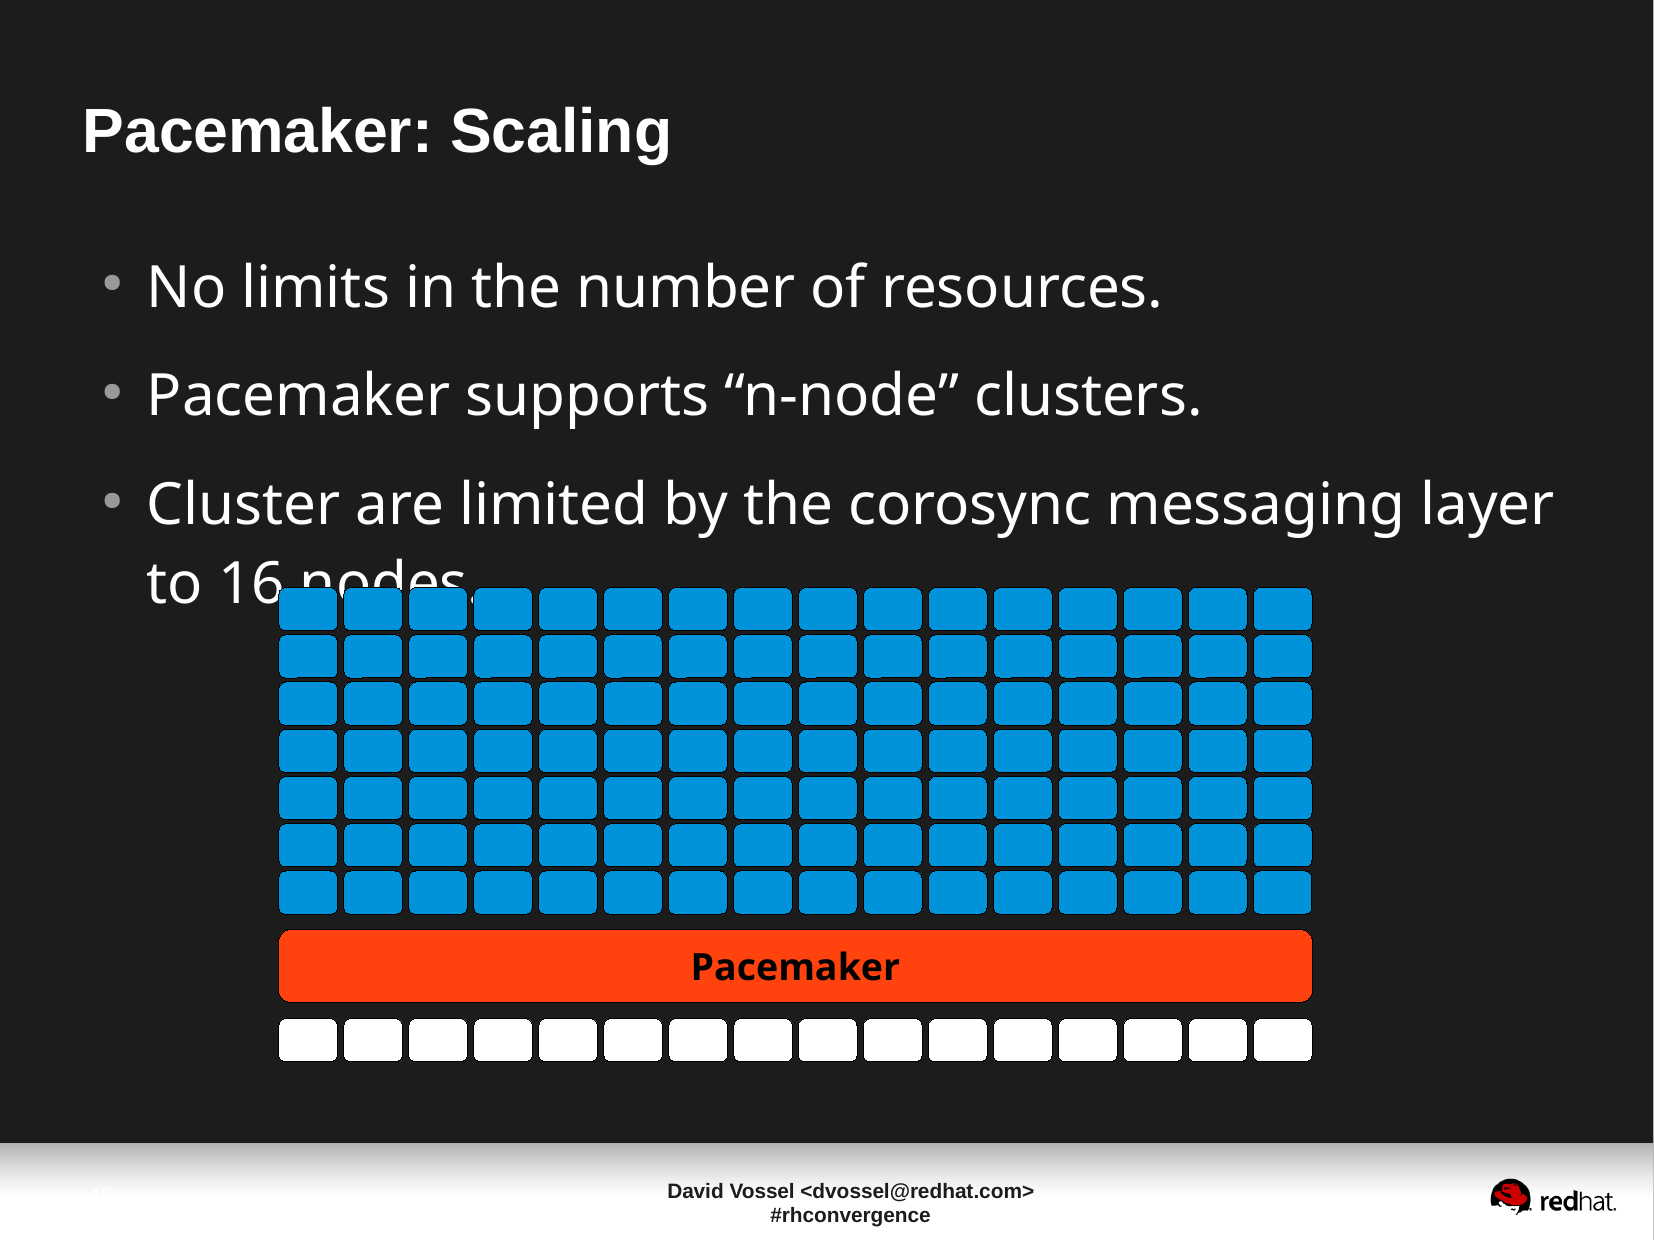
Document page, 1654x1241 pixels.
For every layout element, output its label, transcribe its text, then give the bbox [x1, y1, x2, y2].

text_box [538, 823, 598, 867]
text_box [798, 729, 858, 773]
text_box [668, 823, 728, 867]
text_box [1188, 1018, 1248, 1062]
text_box [538, 776, 598, 820]
text_box [1253, 681, 1313, 726]
text_box [473, 1018, 533, 1062]
text_box [473, 823, 533, 867]
text_box [538, 634, 598, 679]
text_box [863, 681, 923, 726]
text_box [603, 729, 663, 773]
text_box [603, 870, 663, 915]
text_box [1188, 870, 1248, 915]
text_box [473, 870, 533, 915]
text_box [343, 634, 403, 679]
text_box [993, 587, 1053, 631]
text_box [863, 776, 923, 820]
text_box [733, 776, 793, 820]
text_box [1188, 587, 1248, 631]
text_box [603, 634, 663, 679]
text_box [863, 729, 923, 773]
text_box [733, 587, 793, 631]
text_box [538, 729, 598, 773]
text_box [603, 681, 663, 726]
text_box [343, 587, 403, 631]
text_box [473, 776, 533, 820]
text_box [993, 776, 1053, 820]
text_box [473, 634, 533, 679]
text_box [798, 823, 858, 867]
text_box [733, 1018, 793, 1062]
text_box [1058, 634, 1118, 679]
text_box [1123, 634, 1183, 679]
text_box [863, 634, 923, 679]
text_box [668, 587, 728, 631]
text_box [538, 1018, 598, 1062]
text_box [473, 587, 533, 631]
text_box [798, 776, 858, 820]
text_box [668, 776, 728, 820]
text_box [603, 1018, 663, 1062]
text_box [1123, 681, 1183, 726]
text_box [733, 681, 793, 726]
text_box [473, 729, 533, 773]
text_box [1058, 776, 1118, 820]
text_box [278, 776, 338, 820]
text_box [668, 729, 728, 773]
picture [0, 1143, 1654, 1241]
text_box [278, 587, 338, 631]
text_box [1123, 823, 1183, 867]
text_box [278, 870, 338, 915]
text_box [1058, 681, 1118, 726]
text_box [1123, 776, 1183, 820]
text_box [1253, 776, 1313, 820]
text_box [928, 729, 988, 773]
text_box [408, 823, 468, 867]
text_box [993, 1018, 1053, 1062]
list No limits in the number of resources. Pacemaker supports “n-node” clusters. Cluster are limited by the corosync messaging layer to 16 nodes. [86, 244, 1576, 635]
text_box [473, 681, 533, 726]
text_box [278, 681, 338, 726]
text_box [1253, 587, 1313, 631]
text_box [343, 681, 403, 726]
text_box [343, 776, 403, 820]
text_box Pacemaker [278, 929, 1313, 1003]
title Pacemaker: Scaling [82, 37, 1571, 226]
text_box [1188, 681, 1248, 726]
text_box [1058, 823, 1118, 867]
text_box [1188, 823, 1248, 867]
text_box [863, 870, 923, 915]
text_box [408, 681, 468, 726]
text_box [408, 776, 468, 820]
text_box [1058, 587, 1118, 631]
text_box [733, 634, 793, 679]
text_box [538, 681, 598, 726]
text_box [408, 587, 468, 631]
text_box [993, 634, 1053, 679]
text_box [668, 681, 728, 726]
text_box [798, 681, 858, 726]
text_box [668, 634, 728, 679]
text_box [798, 1018, 858, 1062]
text_box [668, 1018, 728, 1062]
text_box [798, 587, 858, 631]
text_box [1253, 870, 1312, 915]
text_box [408, 634, 468, 679]
text_box [993, 823, 1053, 867]
text_box [993, 681, 1053, 726]
text_box [343, 870, 403, 915]
text_box [733, 870, 793, 915]
text_box [863, 1018, 923, 1062]
text_box [1253, 729, 1313, 773]
text_box [993, 870, 1053, 915]
text_box [928, 776, 988, 820]
text_box [798, 634, 858, 679]
text_box [1123, 587, 1183, 631]
text_box [928, 1018, 988, 1062]
text_box [603, 587, 663, 631]
text_box [343, 823, 403, 867]
text_box [538, 870, 598, 915]
text_box [928, 870, 988, 915]
text_box [1188, 776, 1248, 820]
text_box [733, 729, 793, 773]
text_box [928, 681, 988, 726]
text_box [863, 587, 923, 631]
text_box [928, 823, 988, 867]
text_box [278, 634, 338, 679]
text_box [1253, 823, 1313, 867]
text_box [1188, 634, 1248, 679]
text_box [1123, 1018, 1183, 1062]
text_box [928, 634, 988, 679]
text_box [993, 729, 1053, 773]
text_box [863, 823, 923, 867]
text_box [343, 1018, 403, 1062]
text_box [538, 587, 598, 631]
text_box [1253, 634, 1313, 679]
text_box [1253, 1018, 1313, 1062]
text_box [603, 776, 663, 820]
text_box [928, 587, 988, 631]
text_box [1123, 729, 1183, 773]
text_box [798, 870, 858, 915]
text_box [1188, 729, 1248, 773]
text_box [278, 1018, 338, 1062]
text_box [1058, 729, 1118, 773]
text_box [278, 823, 338, 867]
text_box [733, 823, 793, 867]
text_box [408, 1018, 468, 1062]
text_box [1058, 870, 1118, 915]
text_box [408, 729, 468, 773]
text_box [668, 870, 728, 915]
text_box [343, 729, 403, 773]
text_box [408, 870, 468, 915]
text_box [1123, 870, 1183, 915]
text_box [278, 729, 338, 773]
text_box [1058, 1018, 1118, 1062]
text_box [603, 823, 663, 867]
